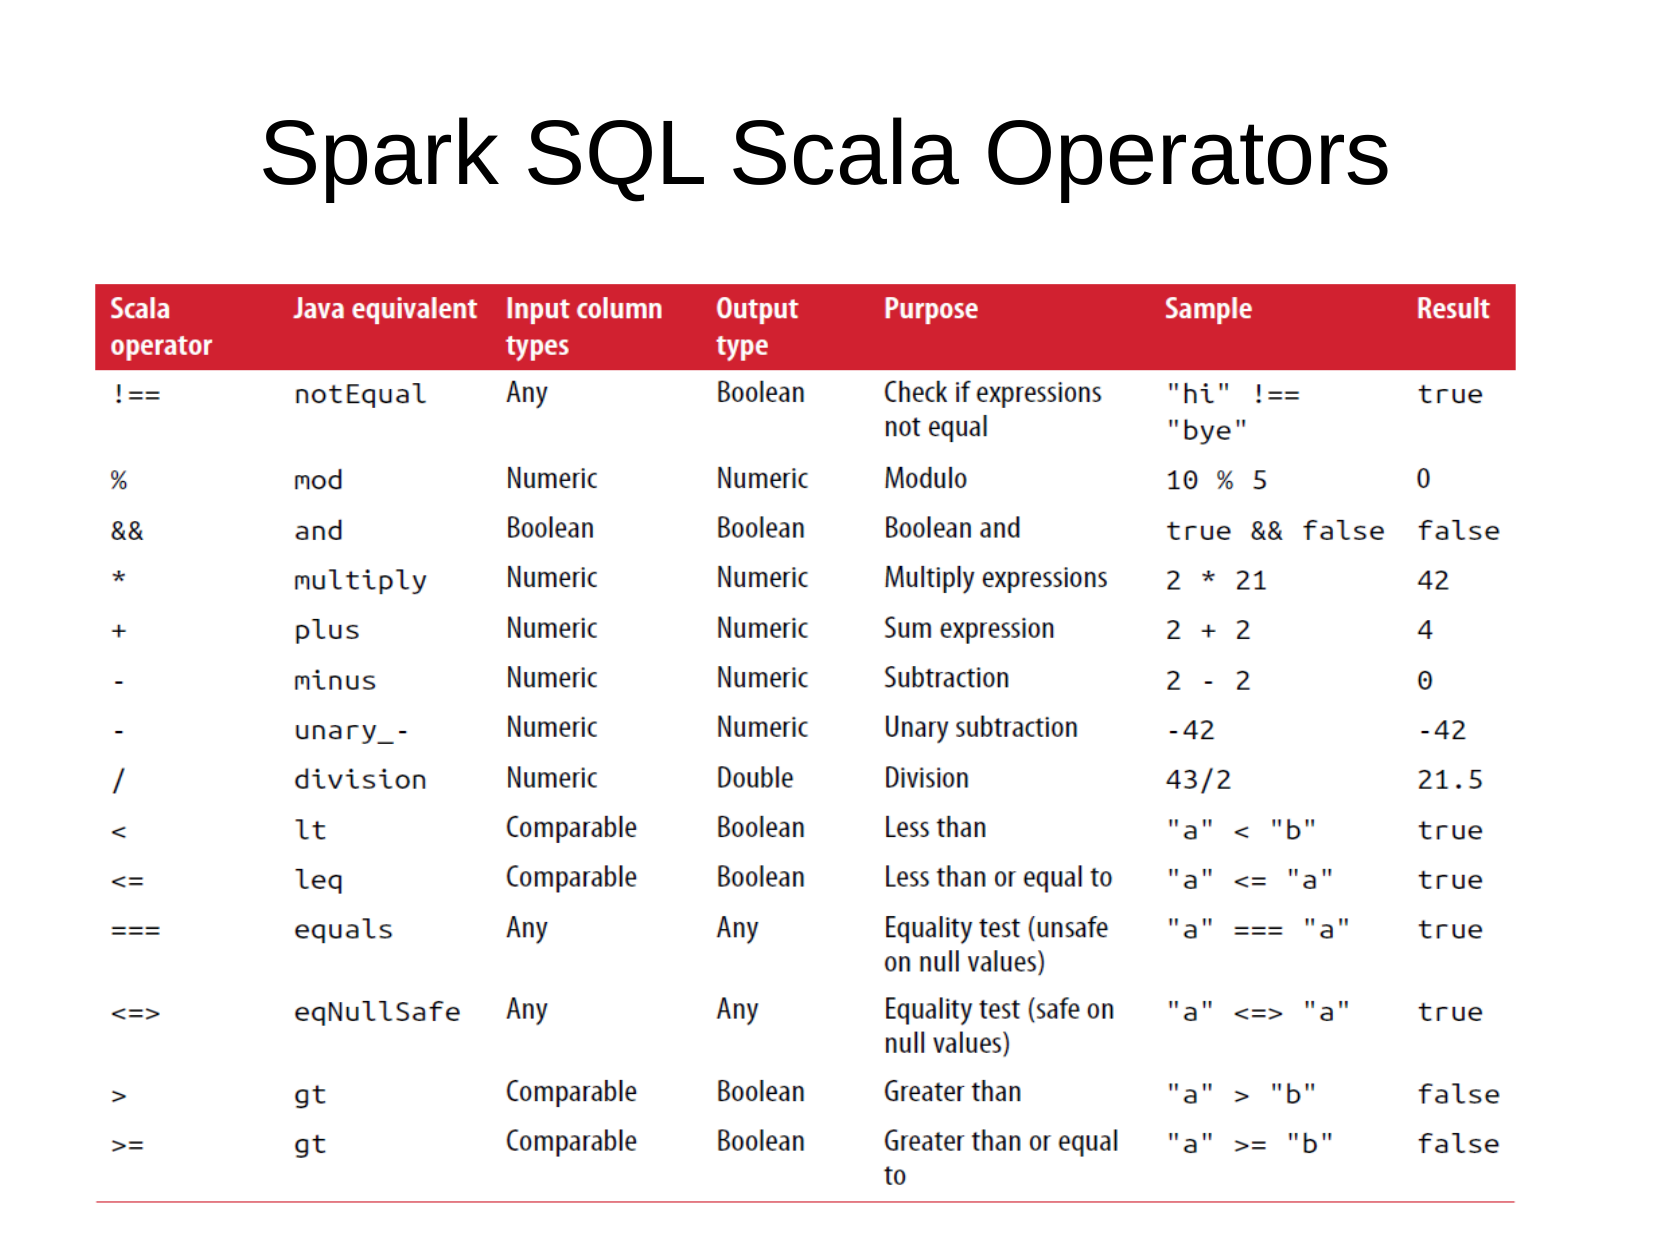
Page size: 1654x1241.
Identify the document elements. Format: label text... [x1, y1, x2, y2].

picture [94, 283, 1524, 1205]
title Spark SQL Scala Operators [82, 49, 1571, 257]
